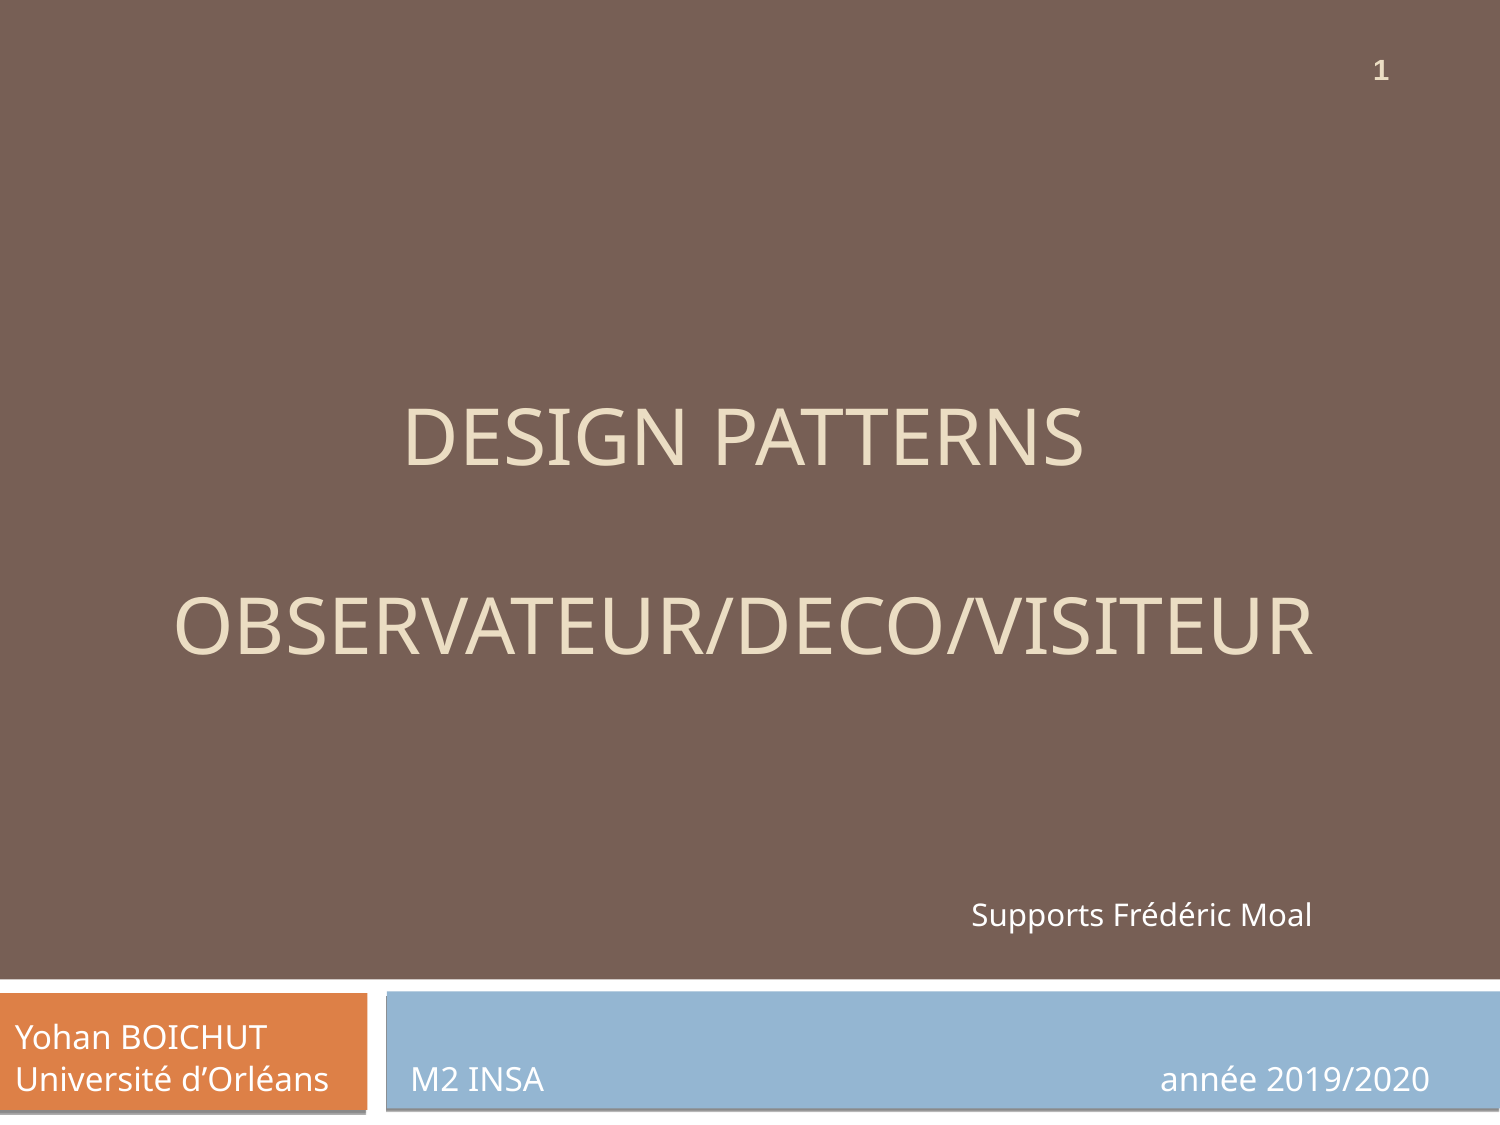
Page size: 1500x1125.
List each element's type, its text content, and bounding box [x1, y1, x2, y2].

slide_number <numéro> [1312, 37, 1450, 100]
text_box Supports Frédéric Moal [956, 885, 1465, 978]
title Design Patterns Observateur/Deco/Visiteur [0, 378, 1489, 678]
text_box M2 INSA année 2019/2020 [395, 990, 1500, 1106]
subtitle [387, 992, 395, 1105]
text_box Yohan BOICHUT Université d’Orléans [0, 999, 361, 1106]
